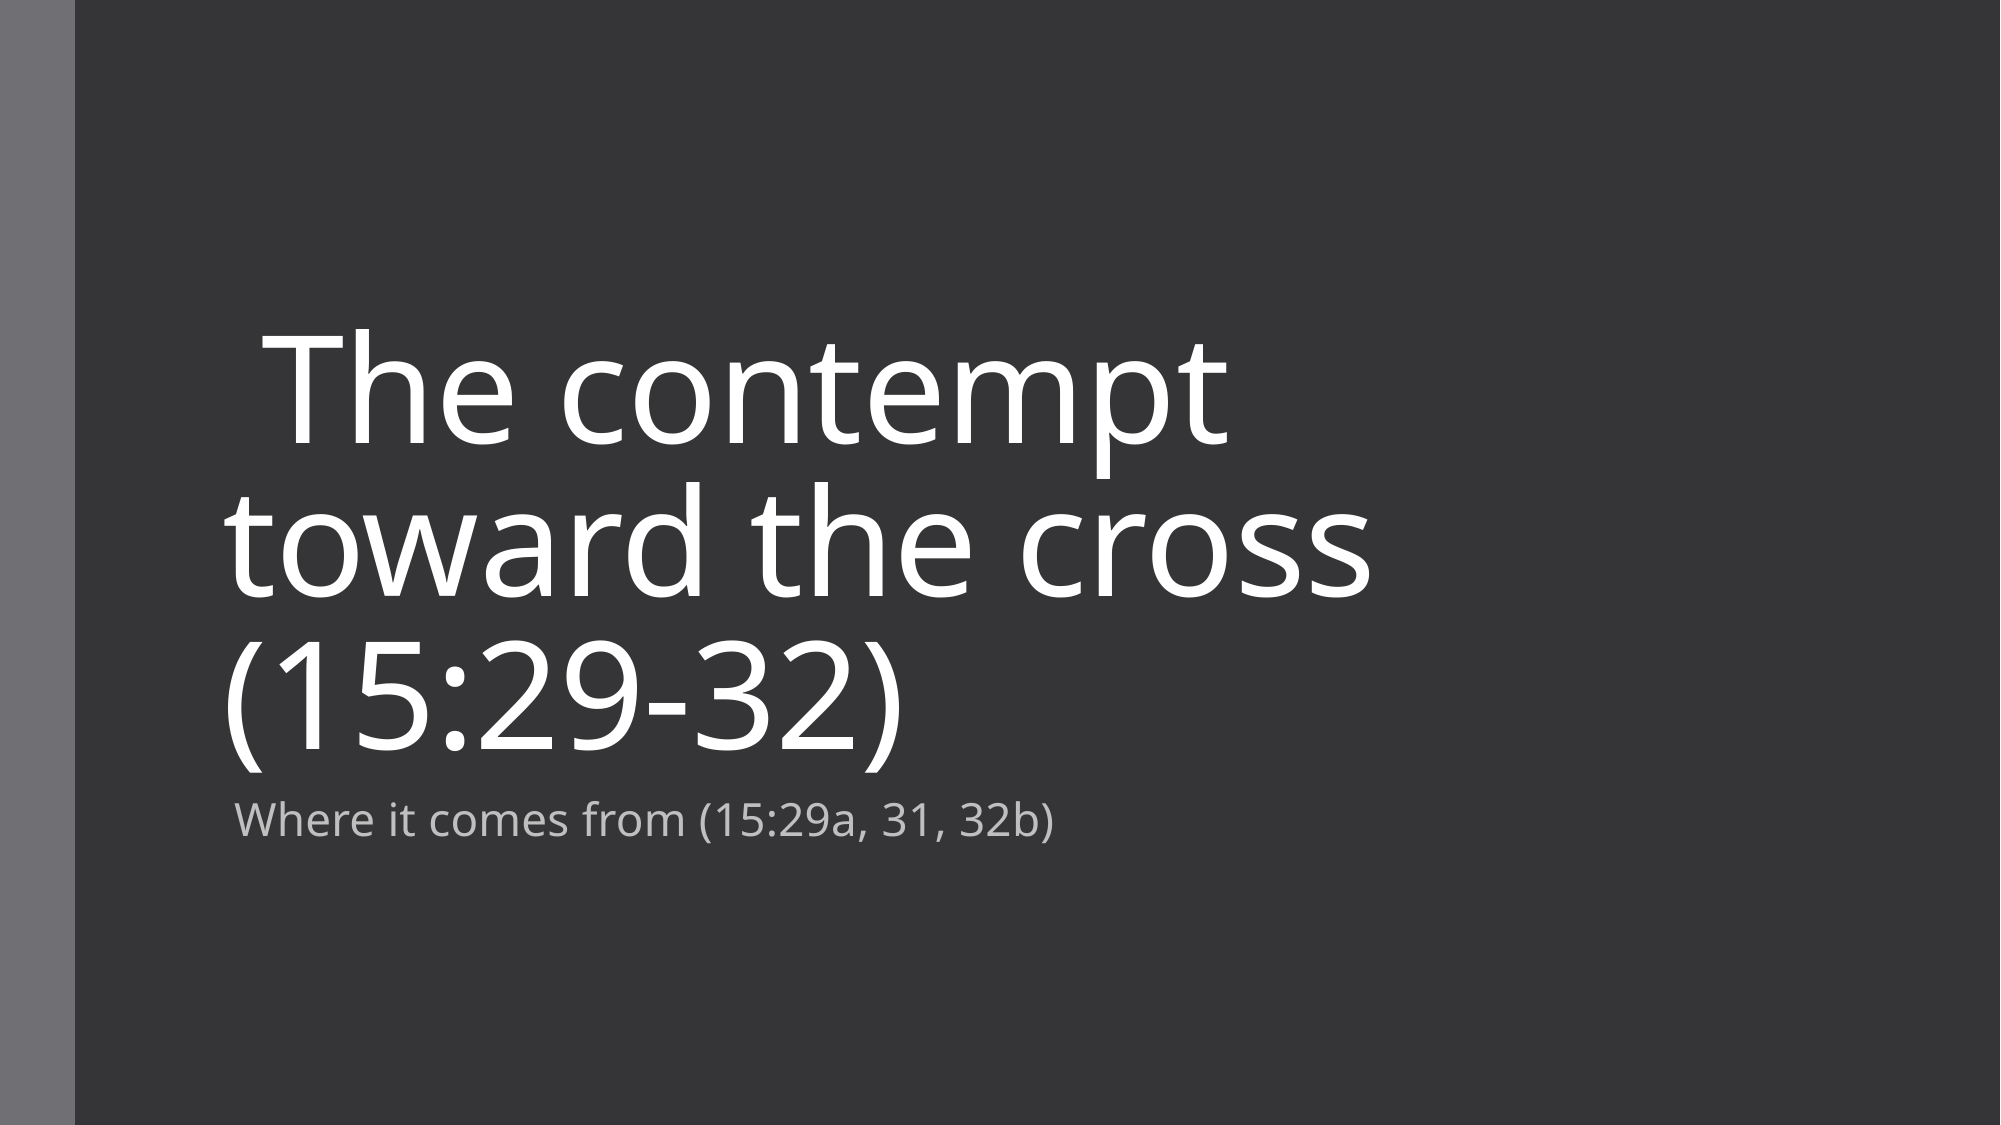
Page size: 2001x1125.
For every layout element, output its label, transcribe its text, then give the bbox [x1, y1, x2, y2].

subtitle Where it comes from (15:29a, 31, 32b) [206, 787, 1752, 1066]
title The contempt toward the cross (15:29-32) [206, 124, 1752, 787]
